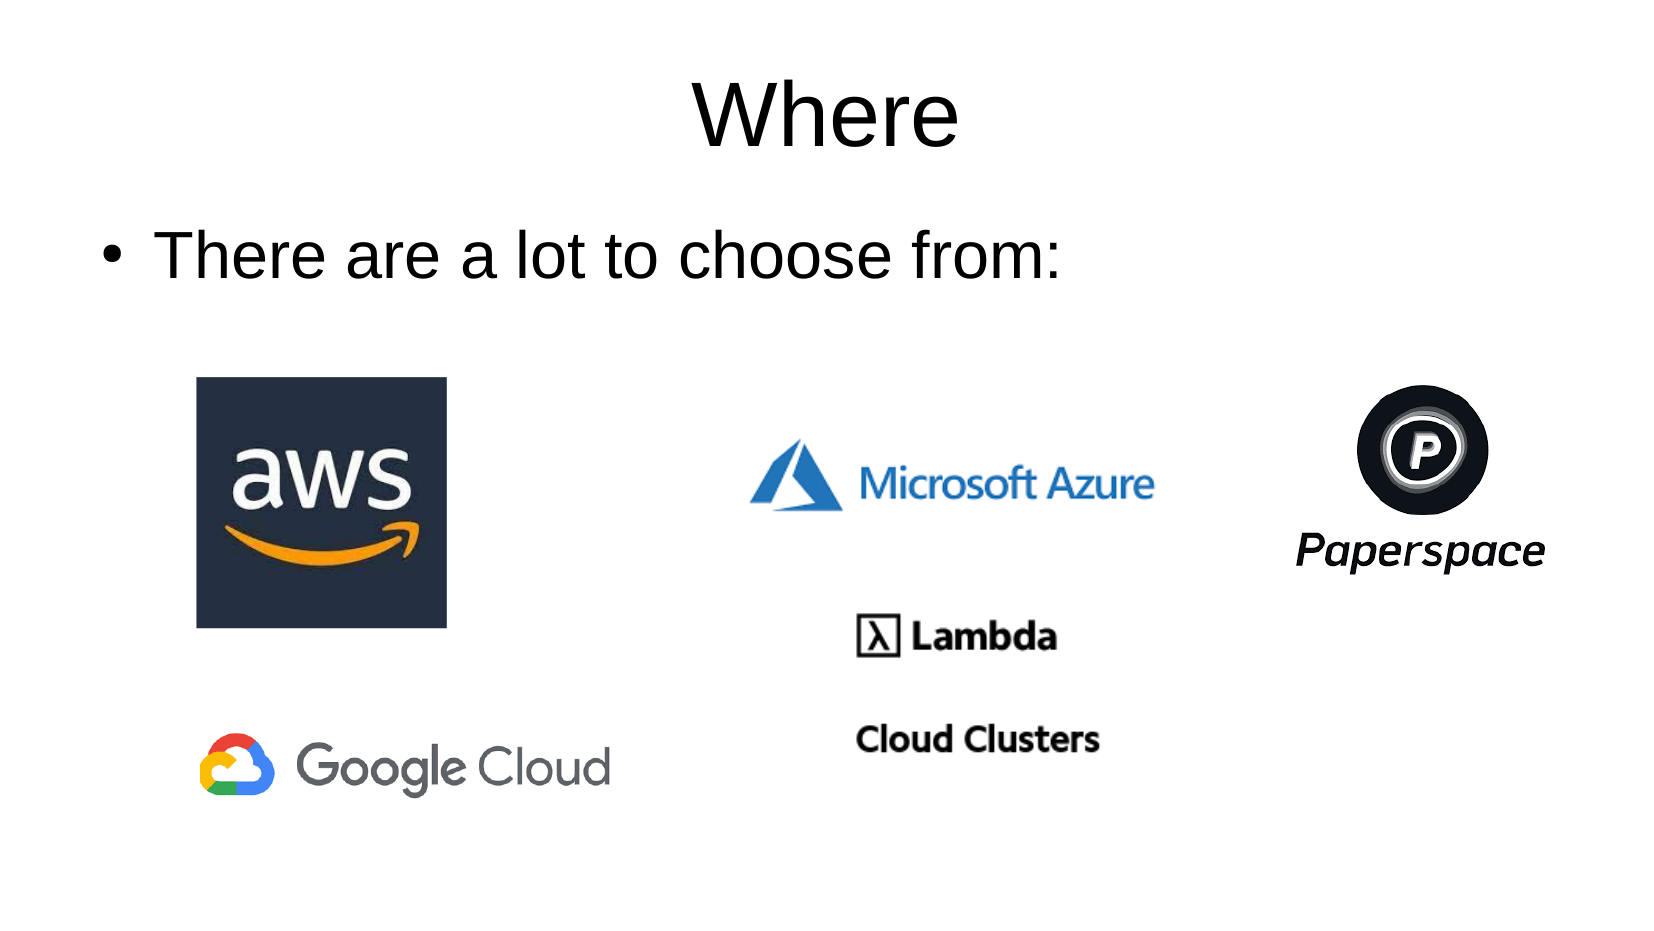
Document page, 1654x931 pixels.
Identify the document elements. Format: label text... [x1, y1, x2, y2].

picture [172, 366, 458, 635]
picture [1290, 364, 1558, 575]
picture [685, 364, 1190, 538]
picture [838, 598, 1112, 773]
title Where [82, 37, 1571, 193]
list There are a lot to choose from: [82, 217, 1571, 758]
picture [200, 728, 619, 807]
